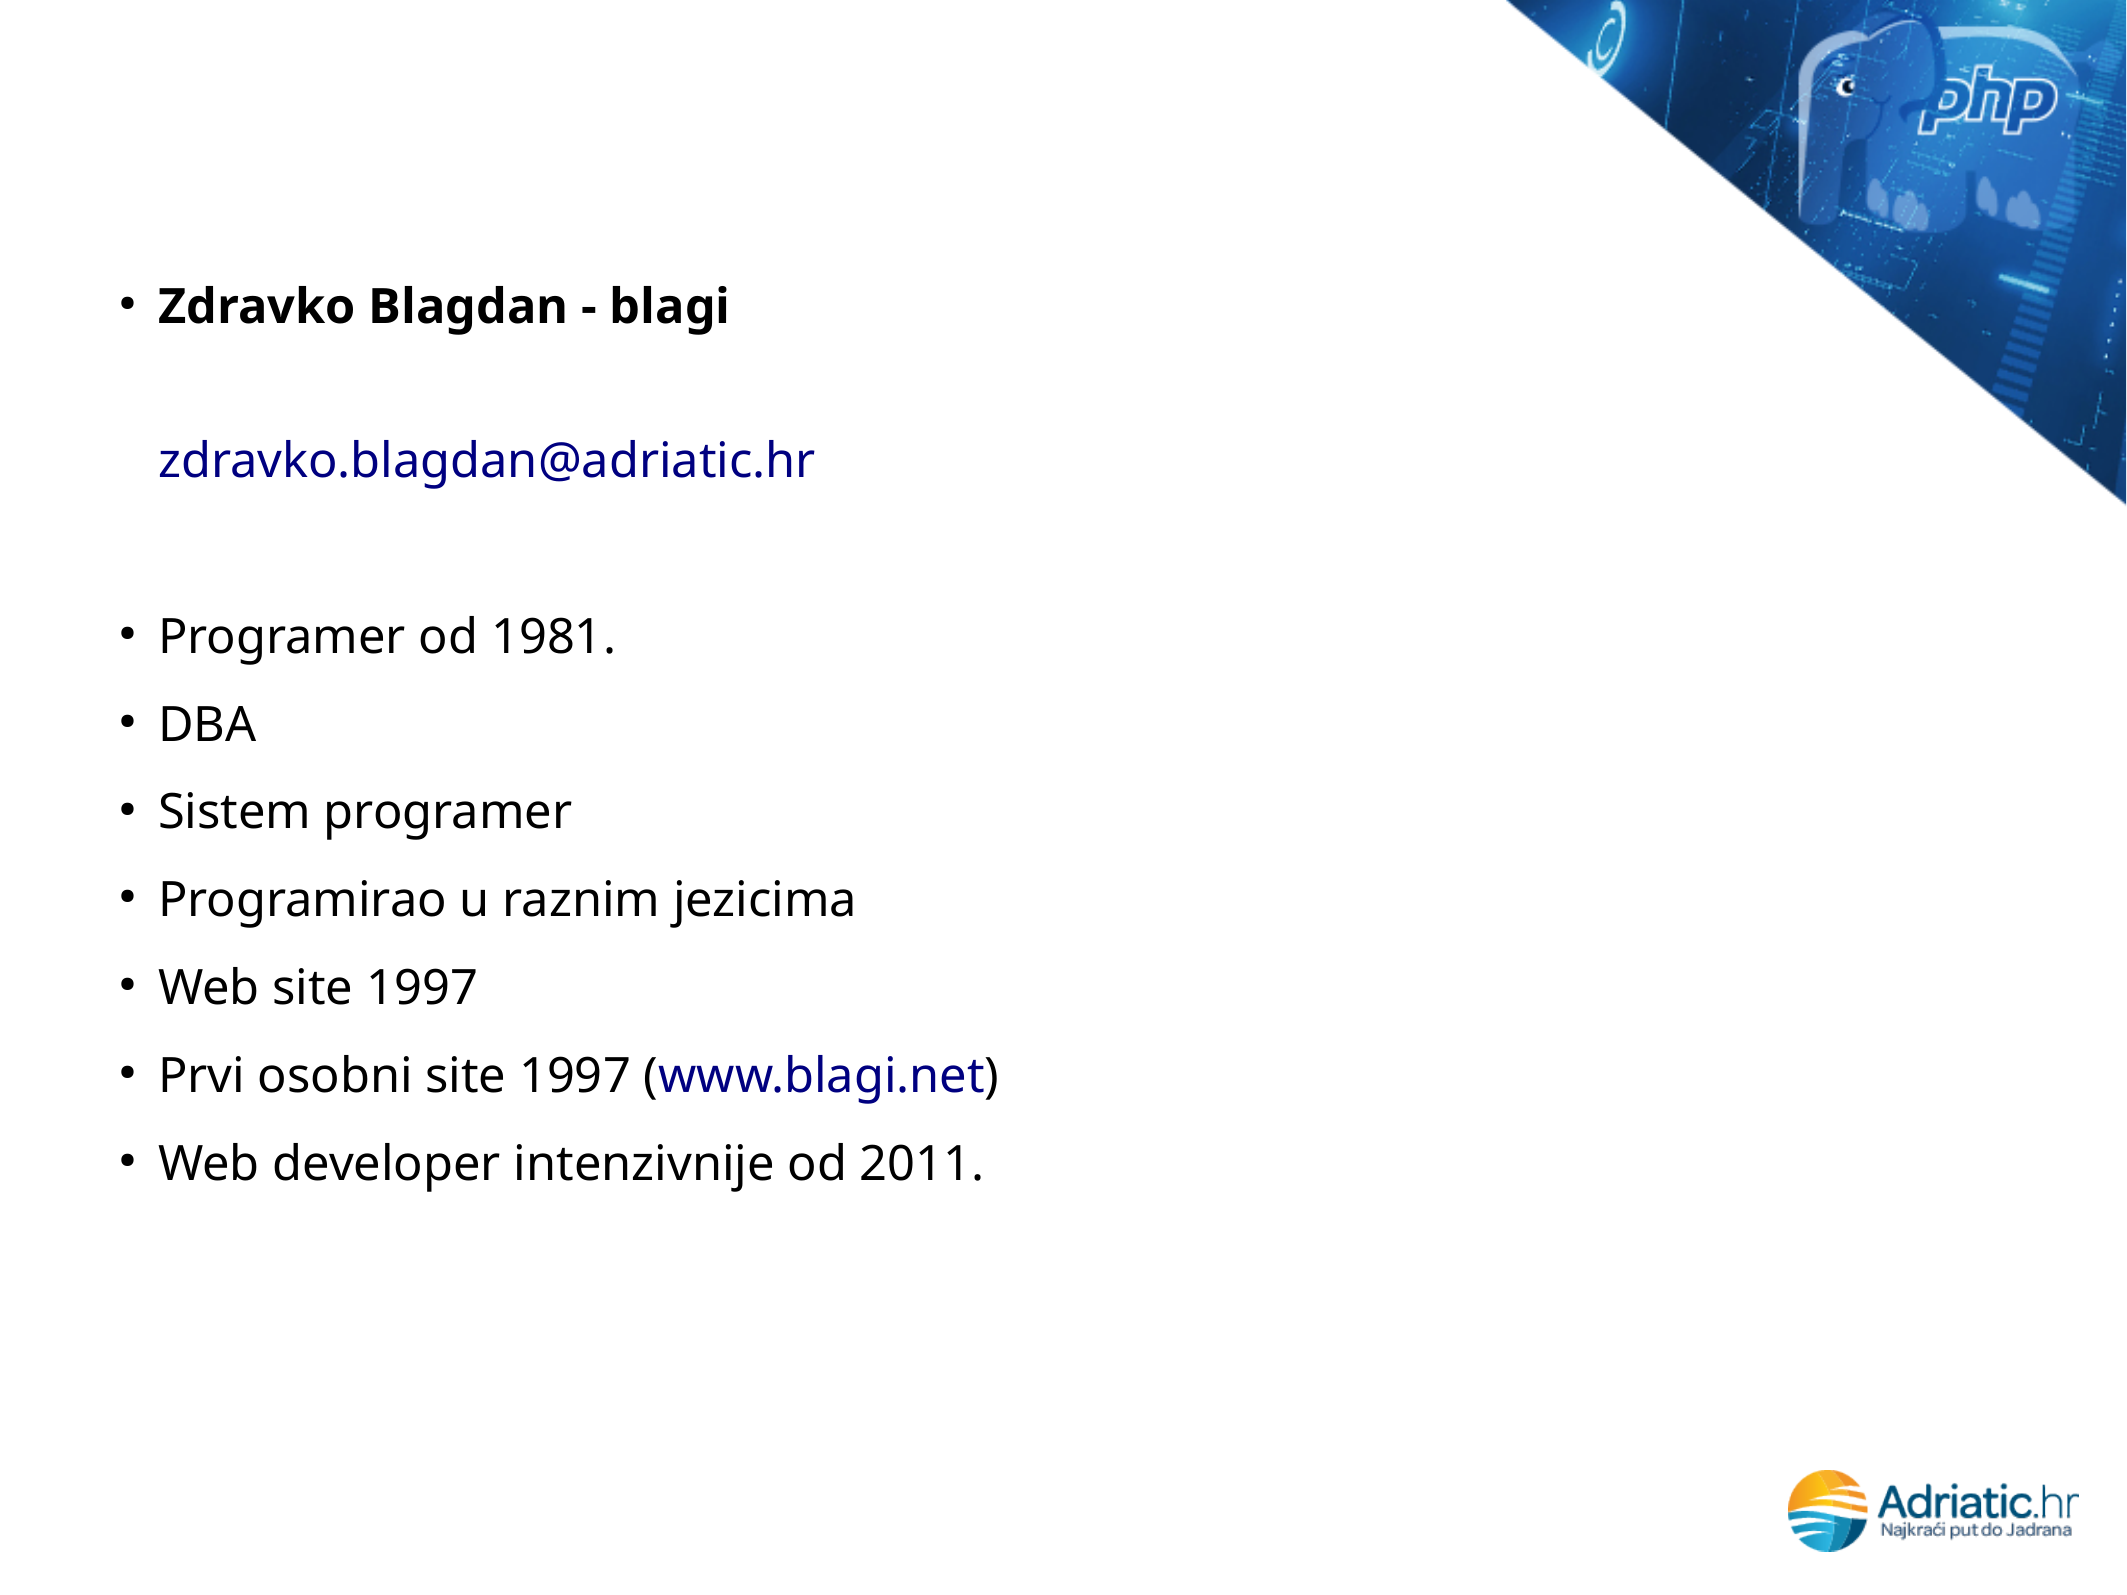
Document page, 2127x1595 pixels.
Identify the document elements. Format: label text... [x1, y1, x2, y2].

picture [1788, 1470, 2079, 1552]
list Zdravko Blagdan - blagi zdravko.blagdan@adriatic.hr Programer od 1981. DBA Sistem programer Programirao u raznim jezicima Web site 1997 Prvi osobni site 1997 (www.blagi.net) Web developer intenzivnije od 2011. [106, 271, 2020, 1453]
picture [1505, 0, 2127, 625]
